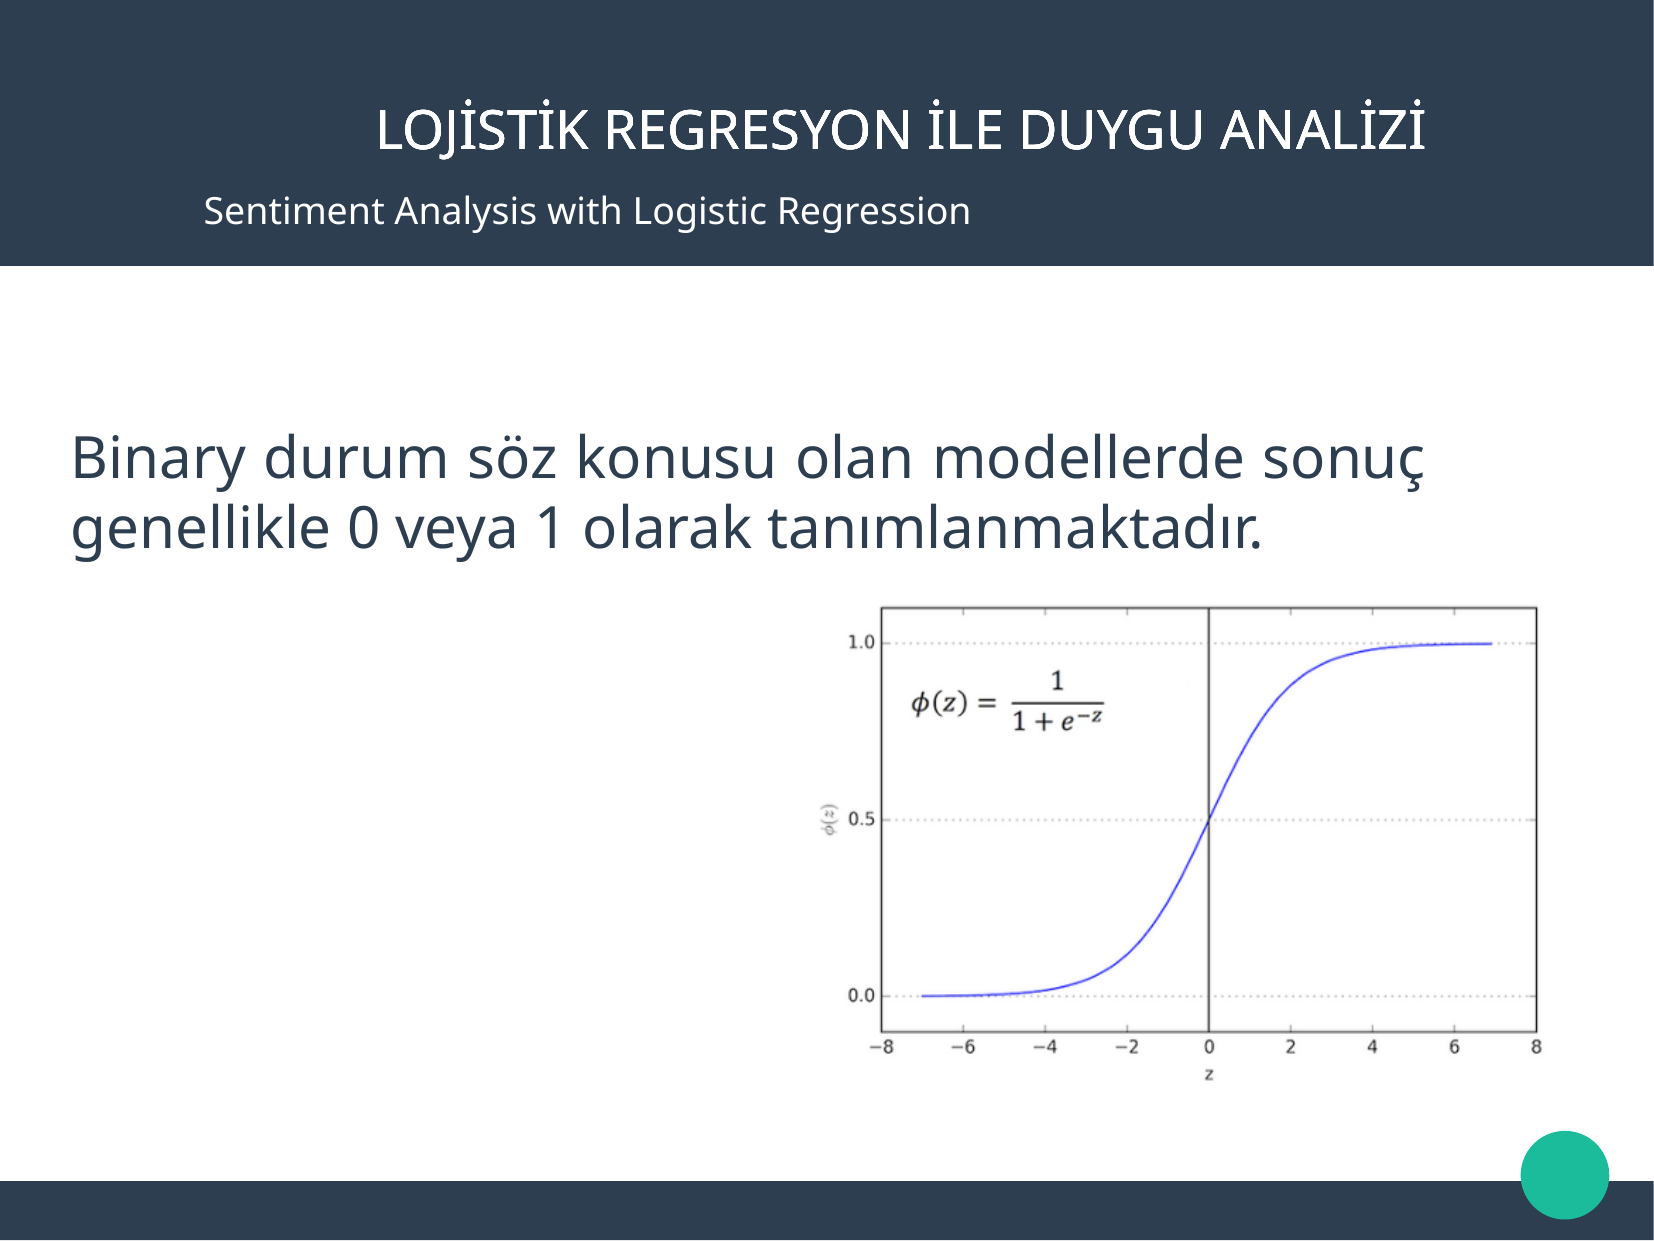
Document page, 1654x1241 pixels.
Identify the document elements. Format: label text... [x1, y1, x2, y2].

text_box [980, 1098, 1607, 1169]
title LOJİSTİK REGRESYON İLE DUYGU ANALİZİ [59, 49, 1595, 207]
text_box [59, 207, 1359, 366]
subtitle Binary durum söz konusu olan modellerde sonuç genellikle 0 veya 1 olarak tanımlanmaktadır. [70, 319, 1607, 662]
picture [795, 589, 1560, 1099]
text_box Sentiment Analysis with Logistic Regression [188, 207, 1312, 236]
